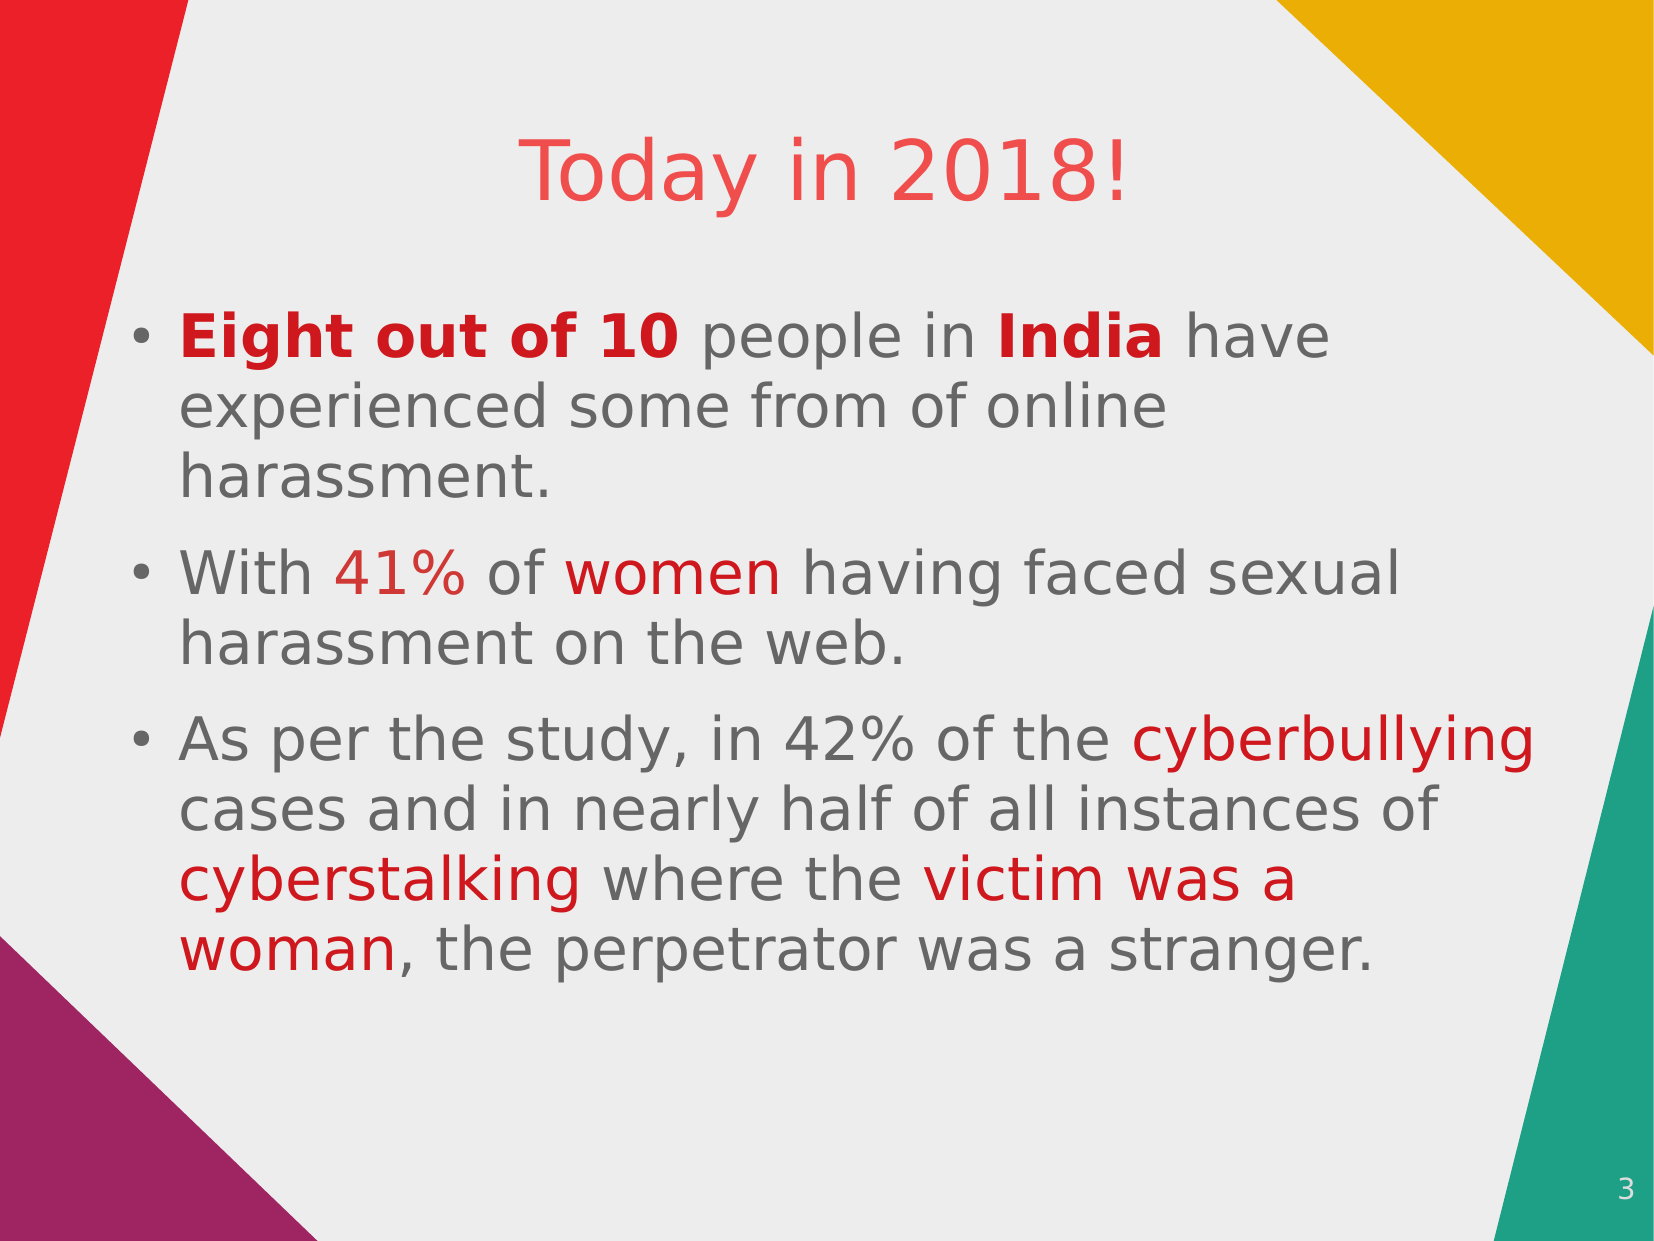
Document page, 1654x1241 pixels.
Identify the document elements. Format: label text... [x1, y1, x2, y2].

title Today in 2018! [114, 73, 1539, 271]
list Eight out of 10 people in India have experienced some from of online harassment. With 41% of women having faced sexual harassment on the web. As per the study, in 42% of the cyberbullying cases and in nearly half of all instances of cyberstalking where the victim was a woman, the perpetrator was a stranger. [114, 302, 1539, 1033]
